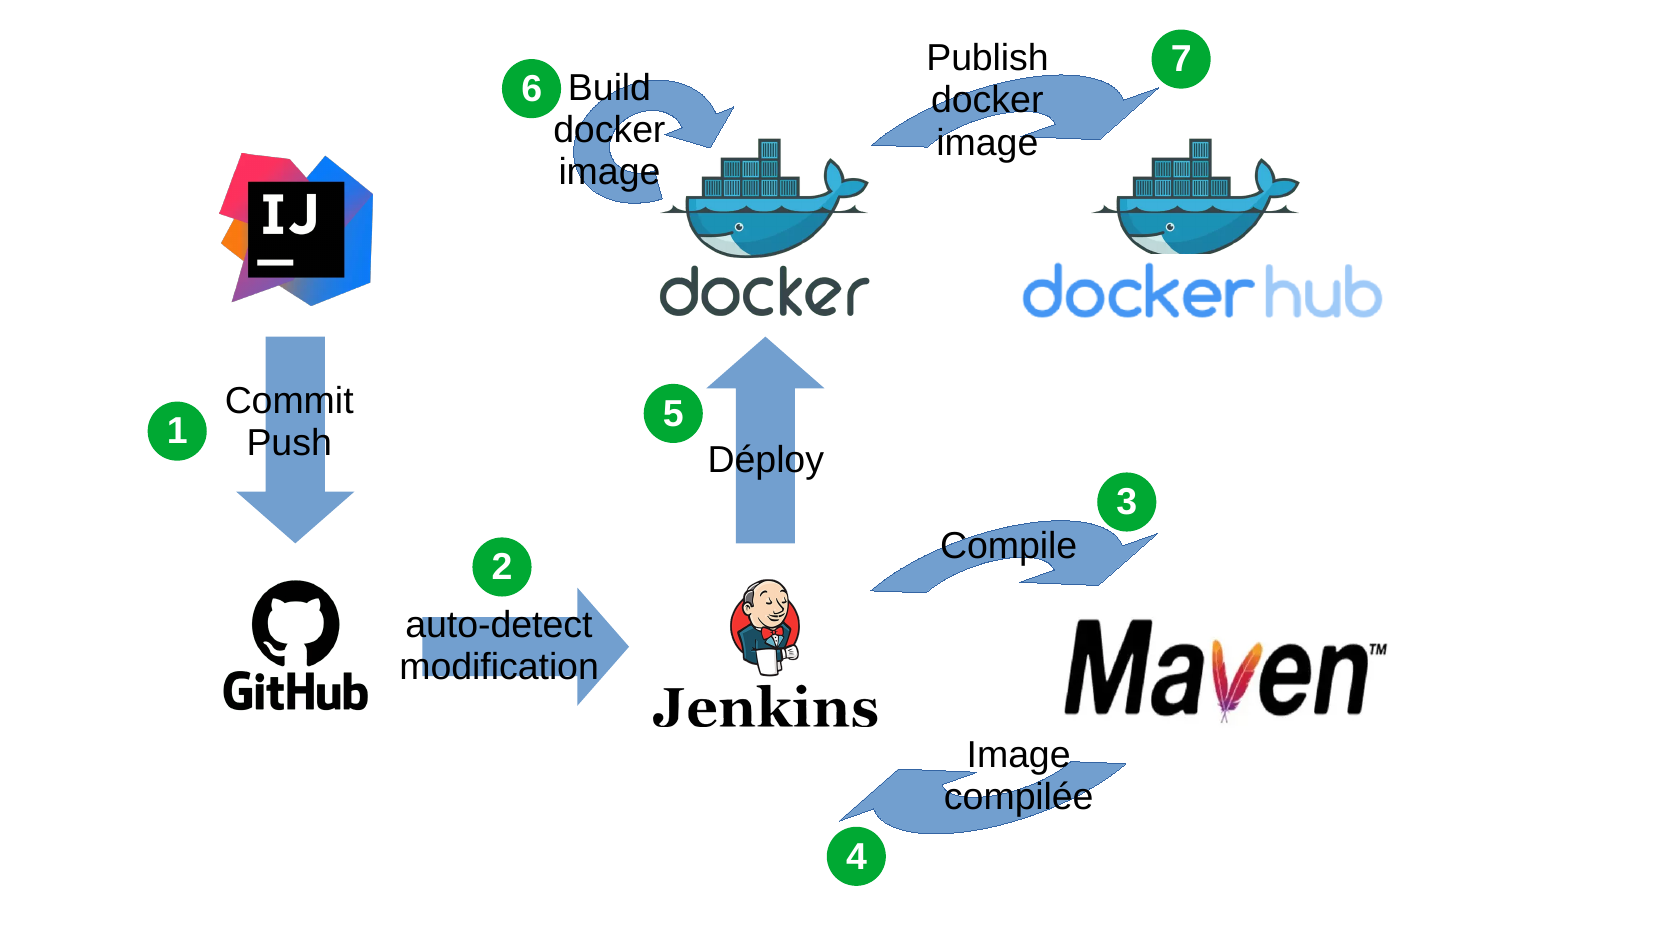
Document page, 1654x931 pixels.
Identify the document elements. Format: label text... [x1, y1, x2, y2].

text_box [697, 90, 734, 148]
text_box [871, 124, 900, 147]
text_box [839, 769, 915, 833]
text_box Publish docker image [900, 29, 1075, 171]
text_box 6 [501, 60, 562, 117]
picture [219, 153, 373, 306]
text_box [265, 336, 325, 372]
text_box 3 [1097, 473, 1157, 531]
text_box [236, 471, 355, 544]
text_box 5 [643, 384, 703, 442]
picture [177, 578, 414, 712]
text_box Image compilée [915, 726, 1123, 862]
text_box Déploy [677, 431, 855, 488]
text_box 7 [1151, 30, 1211, 88]
picture [640, 579, 883, 727]
text_box [1075, 75, 1159, 140]
text_box Commit Push [206, 372, 373, 471]
text_box auto-detect modification [336, 596, 662, 715]
text_box 1 [147, 402, 207, 460]
text_box [706, 336, 825, 431]
text_box Build docker image [521, 59, 697, 200]
text_box [735, 488, 795, 544]
text_box Compile [920, 517, 1098, 575]
text_box 2 [472, 538, 532, 596]
text_box [612, 200, 659, 204]
text_box [1019, 531, 1158, 586]
text_box [870, 558, 954, 593]
picture [1019, 259, 1406, 319]
text_box [577, 587, 585, 596]
picture [602, 135, 927, 319]
picture [1033, 135, 1358, 254]
picture [1063, 608, 1388, 731]
text_box 4 [826, 827, 886, 885]
